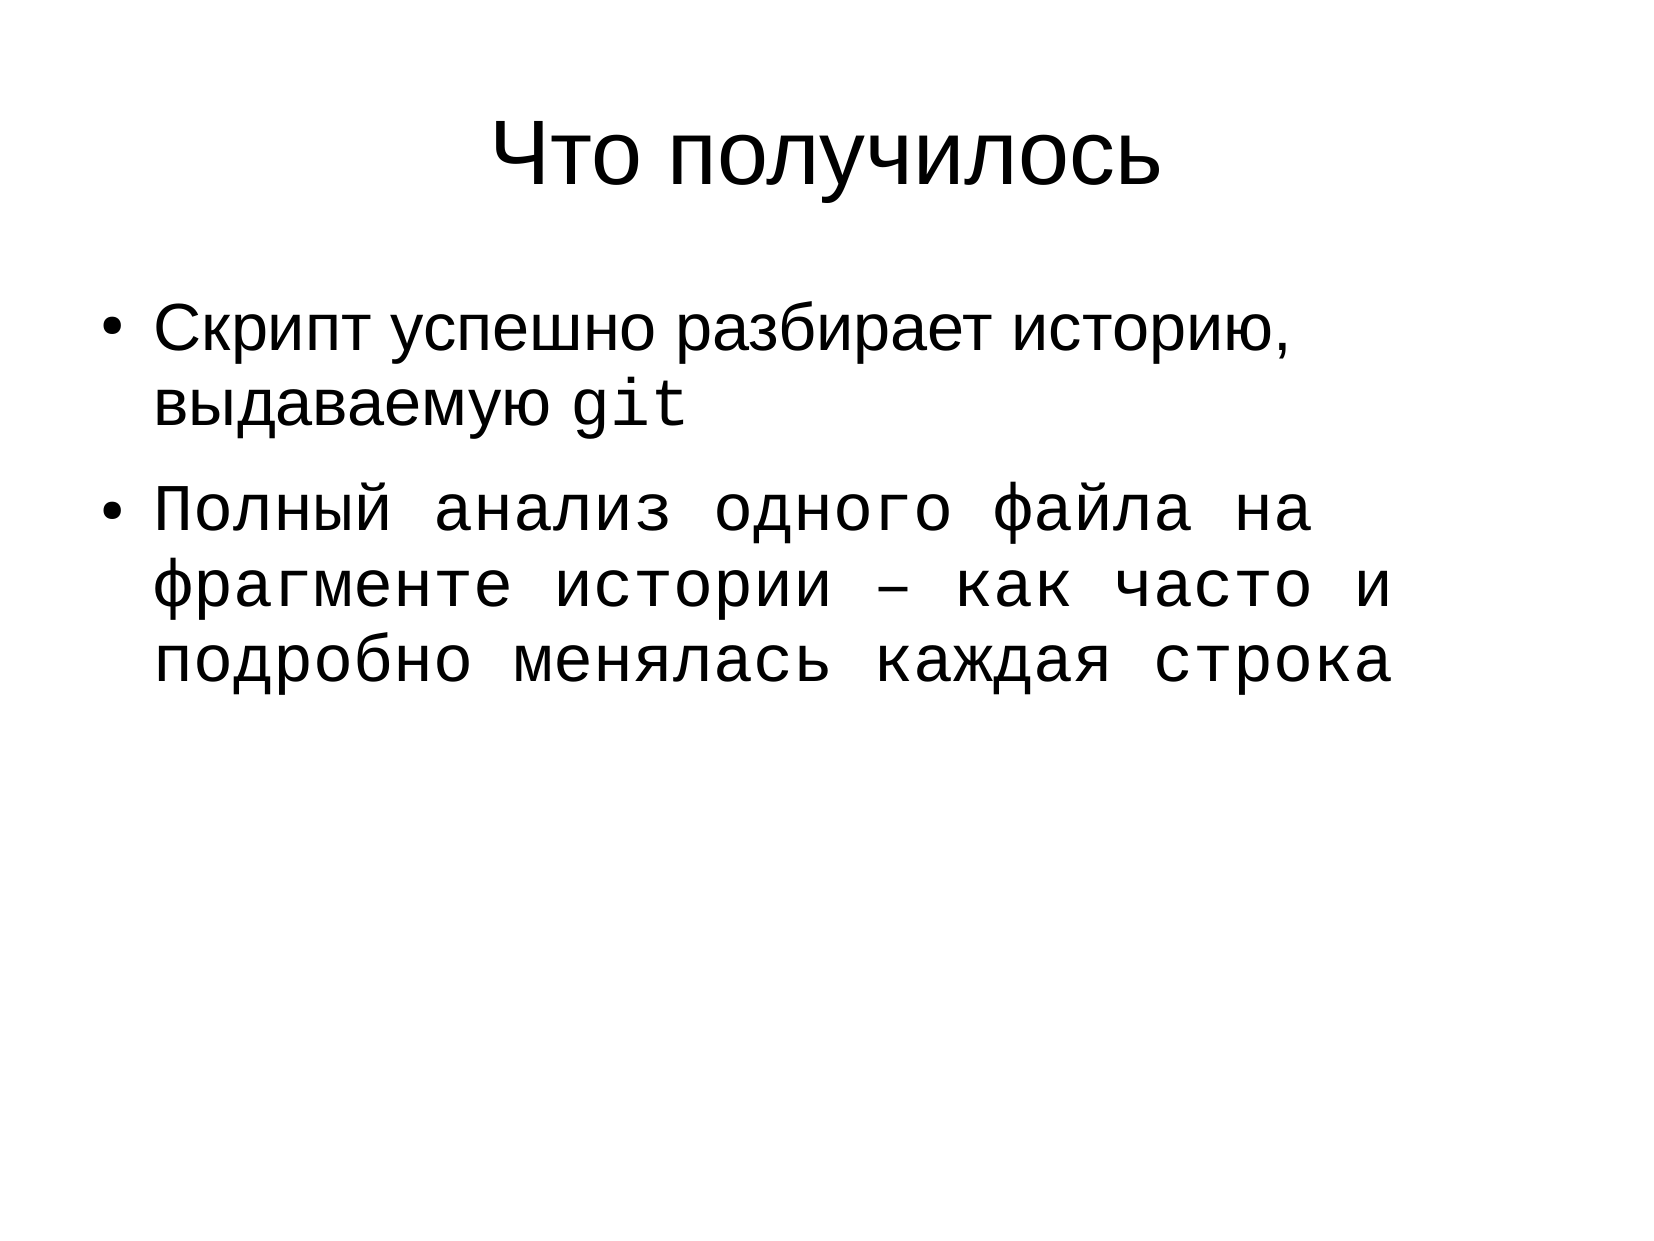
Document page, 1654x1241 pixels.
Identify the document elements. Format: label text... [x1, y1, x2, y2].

title Что получилось [82, 49, 1571, 257]
list Скрипт успешно разбирает историю, выдаваемую git Полный анализ одного файла на фрагменте истории – как часто и подробно менялась каждая строка [82, 290, 1571, 1010]
